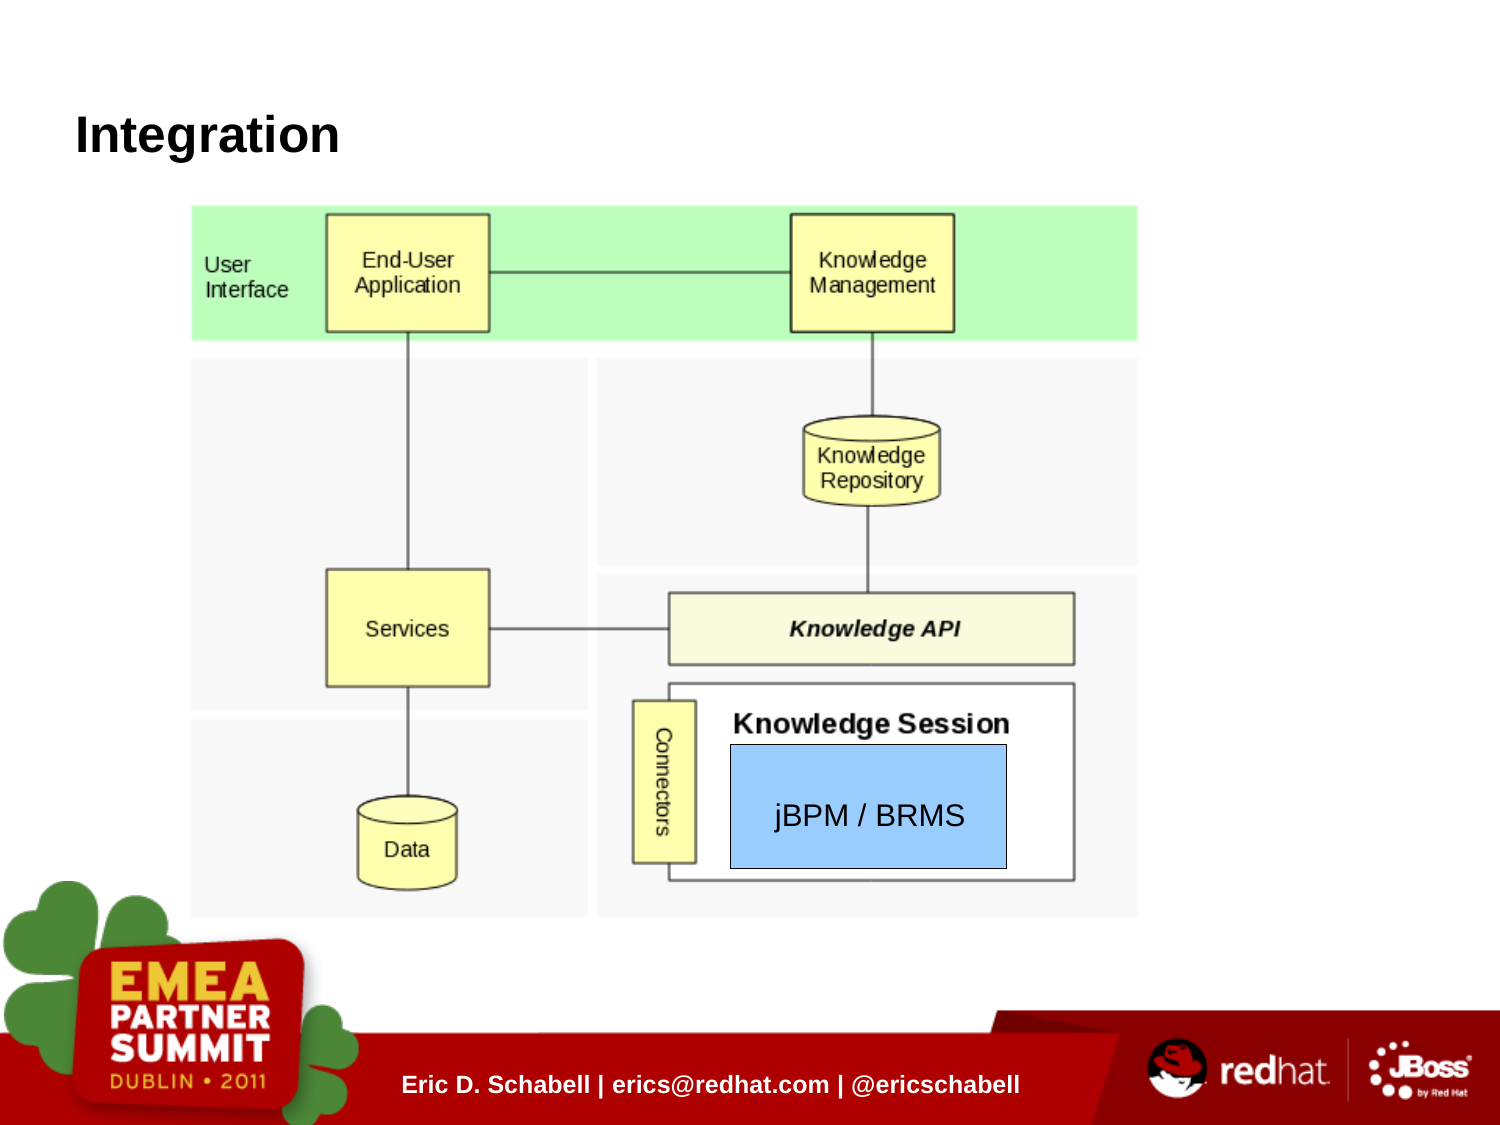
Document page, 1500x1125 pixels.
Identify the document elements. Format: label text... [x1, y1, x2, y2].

title Integration [74, 50, 1425, 221]
text_box jBPM / BRMS [760, 787, 980, 840]
picture [0, 196, 1500, 1125]
text_box [730, 744, 1007, 869]
